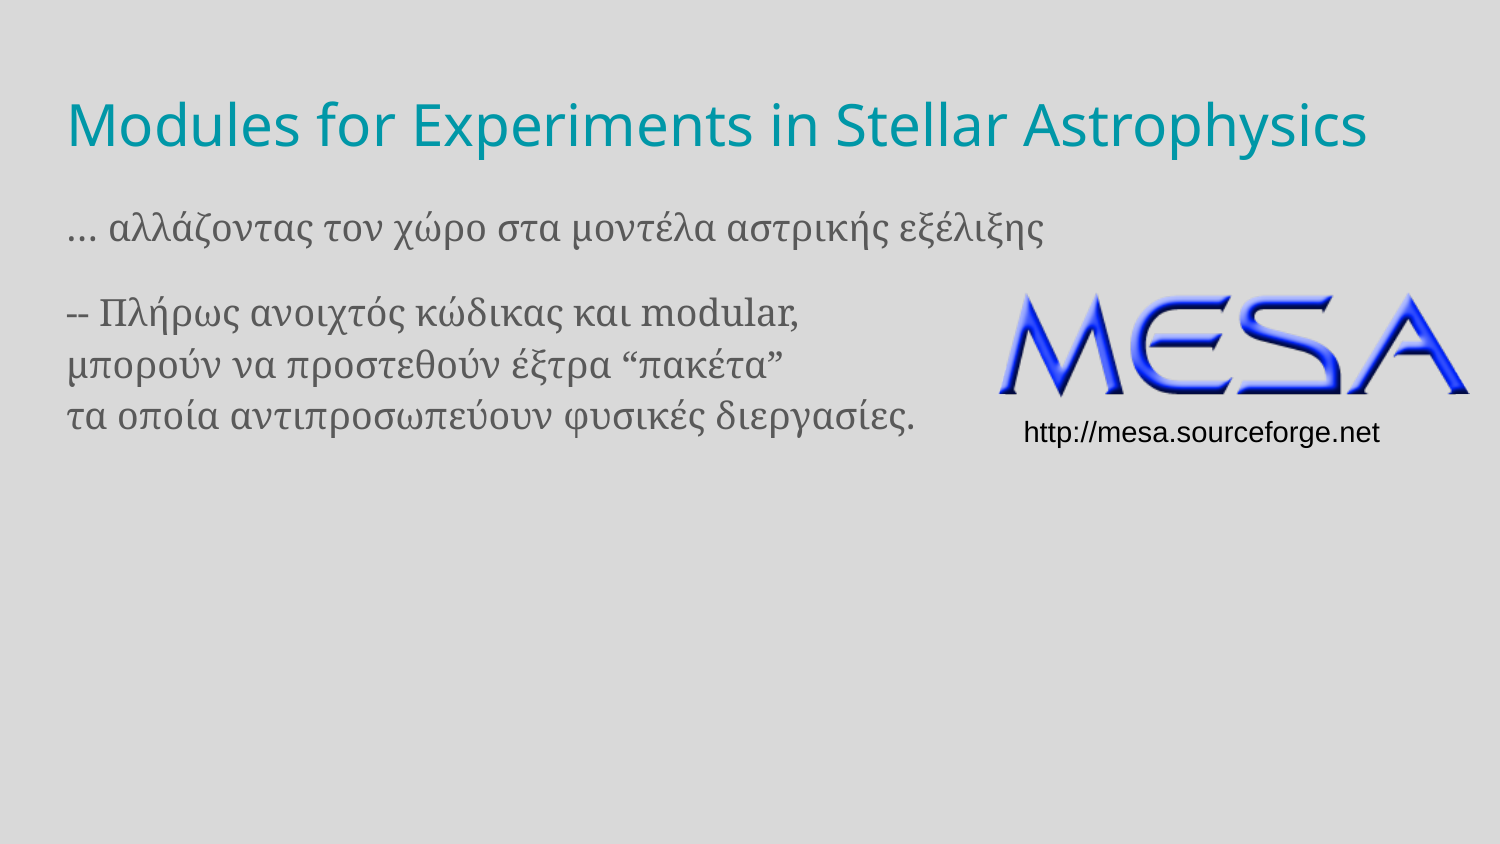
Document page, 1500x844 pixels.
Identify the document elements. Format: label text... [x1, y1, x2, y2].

text_box http://mesa.sourceforge.net [1008, 397, 1495, 446]
list … αλλάζοντας τον χώρο στα μοντέλα αστρικής εξέλιξης -- Πλήρως ανοιχτός κώδικας και modular, μπορούν να προστεθούν έξτρα “πακέτα” τα οποία αντιπροσωπεύουν φυσικές διεργασίες. [51, 182, 1500, 803]
picture [983, 281, 1470, 410]
title Modules for Experiments in Stellar Astrophysics [51, 72, 1449, 167]
